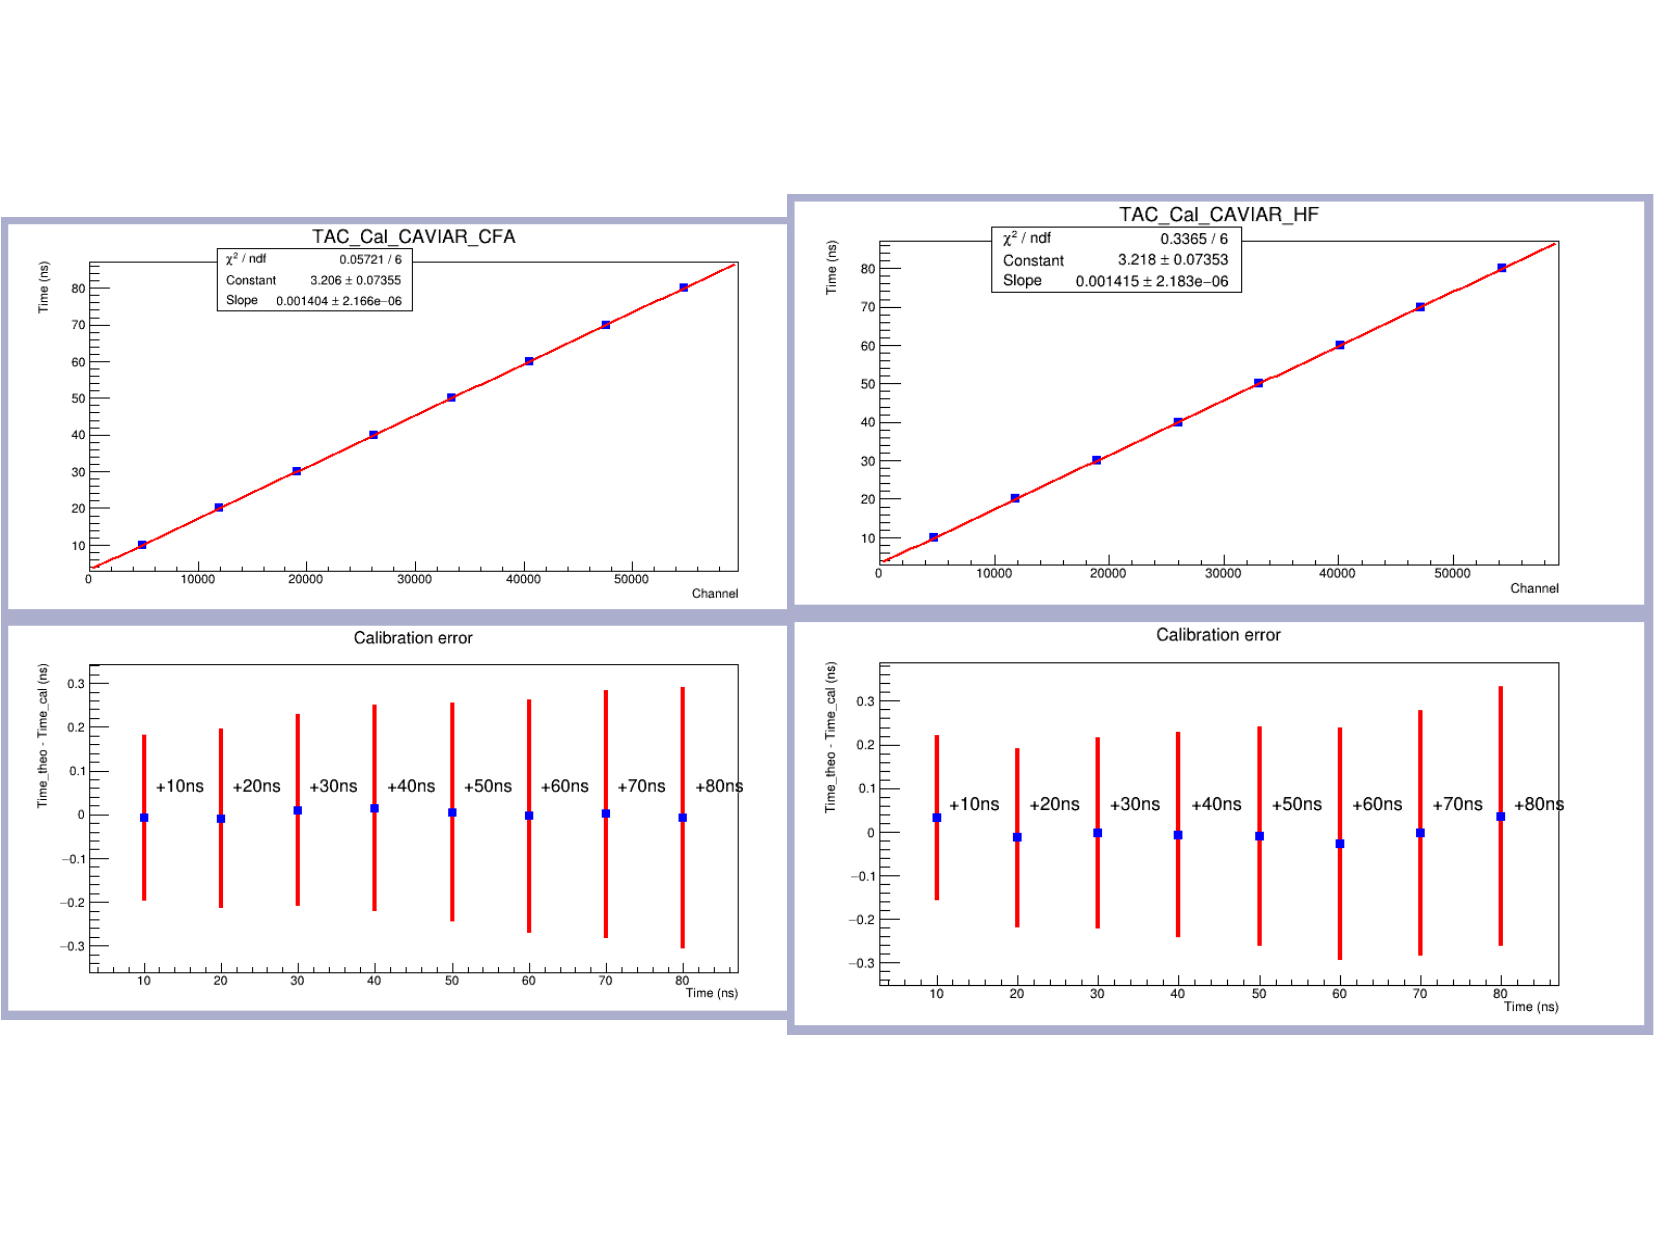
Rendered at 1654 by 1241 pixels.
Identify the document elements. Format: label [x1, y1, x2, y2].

picture [1, 194, 1654, 1036]
